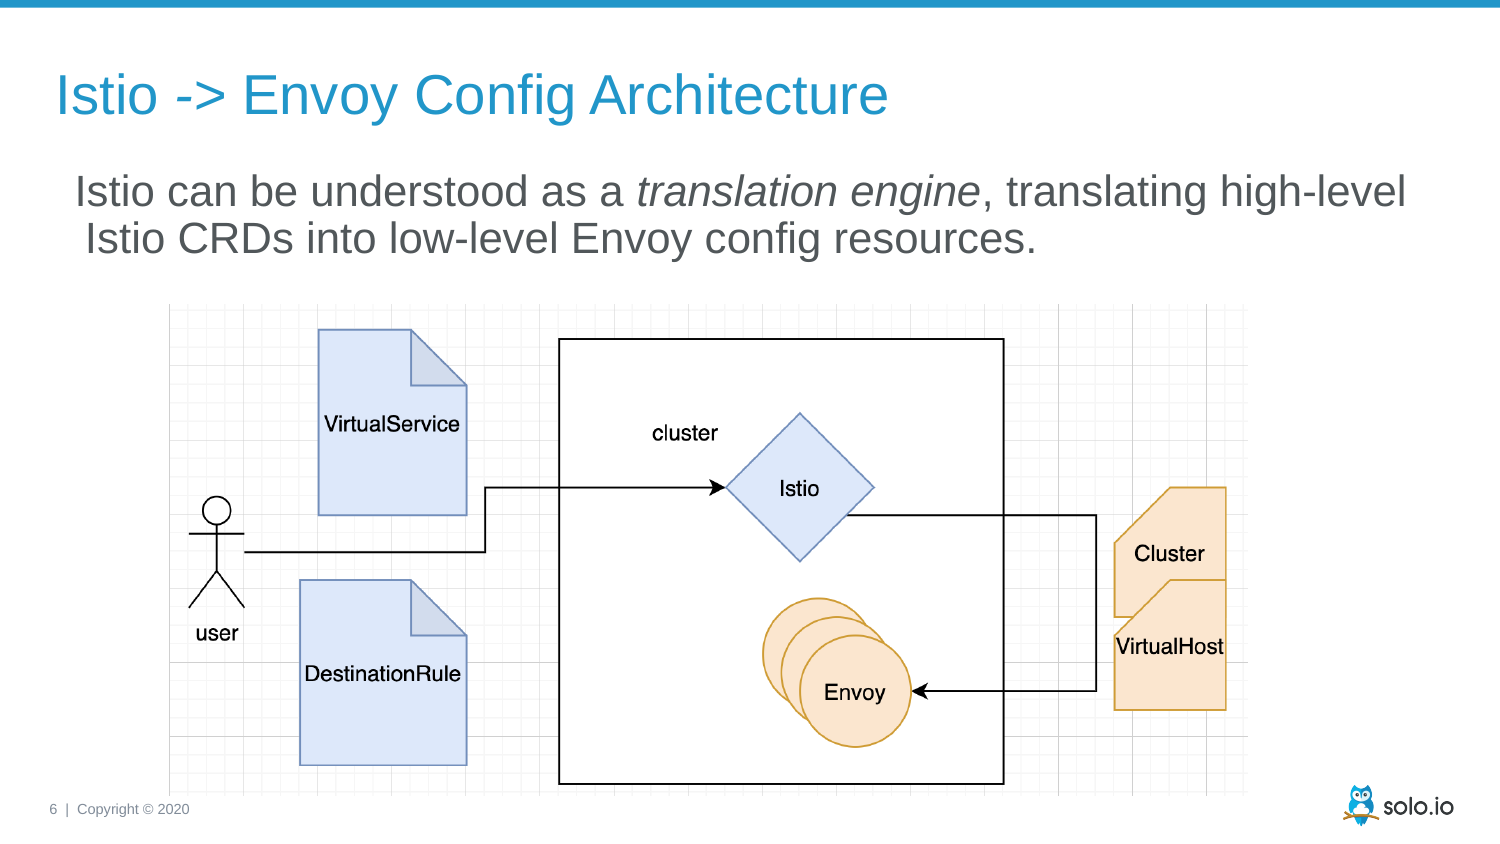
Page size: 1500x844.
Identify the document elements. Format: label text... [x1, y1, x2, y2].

picture [169, 304, 1248, 796]
title Istio -> Envoy Config Architecture [44, 44, 1457, 149]
picture [1338, 783, 1457, 827]
list Istio can be understood as a translation engine, translating high-level Istio CRDs into low-level Envoy config resources. [44, 163, 1457, 745]
